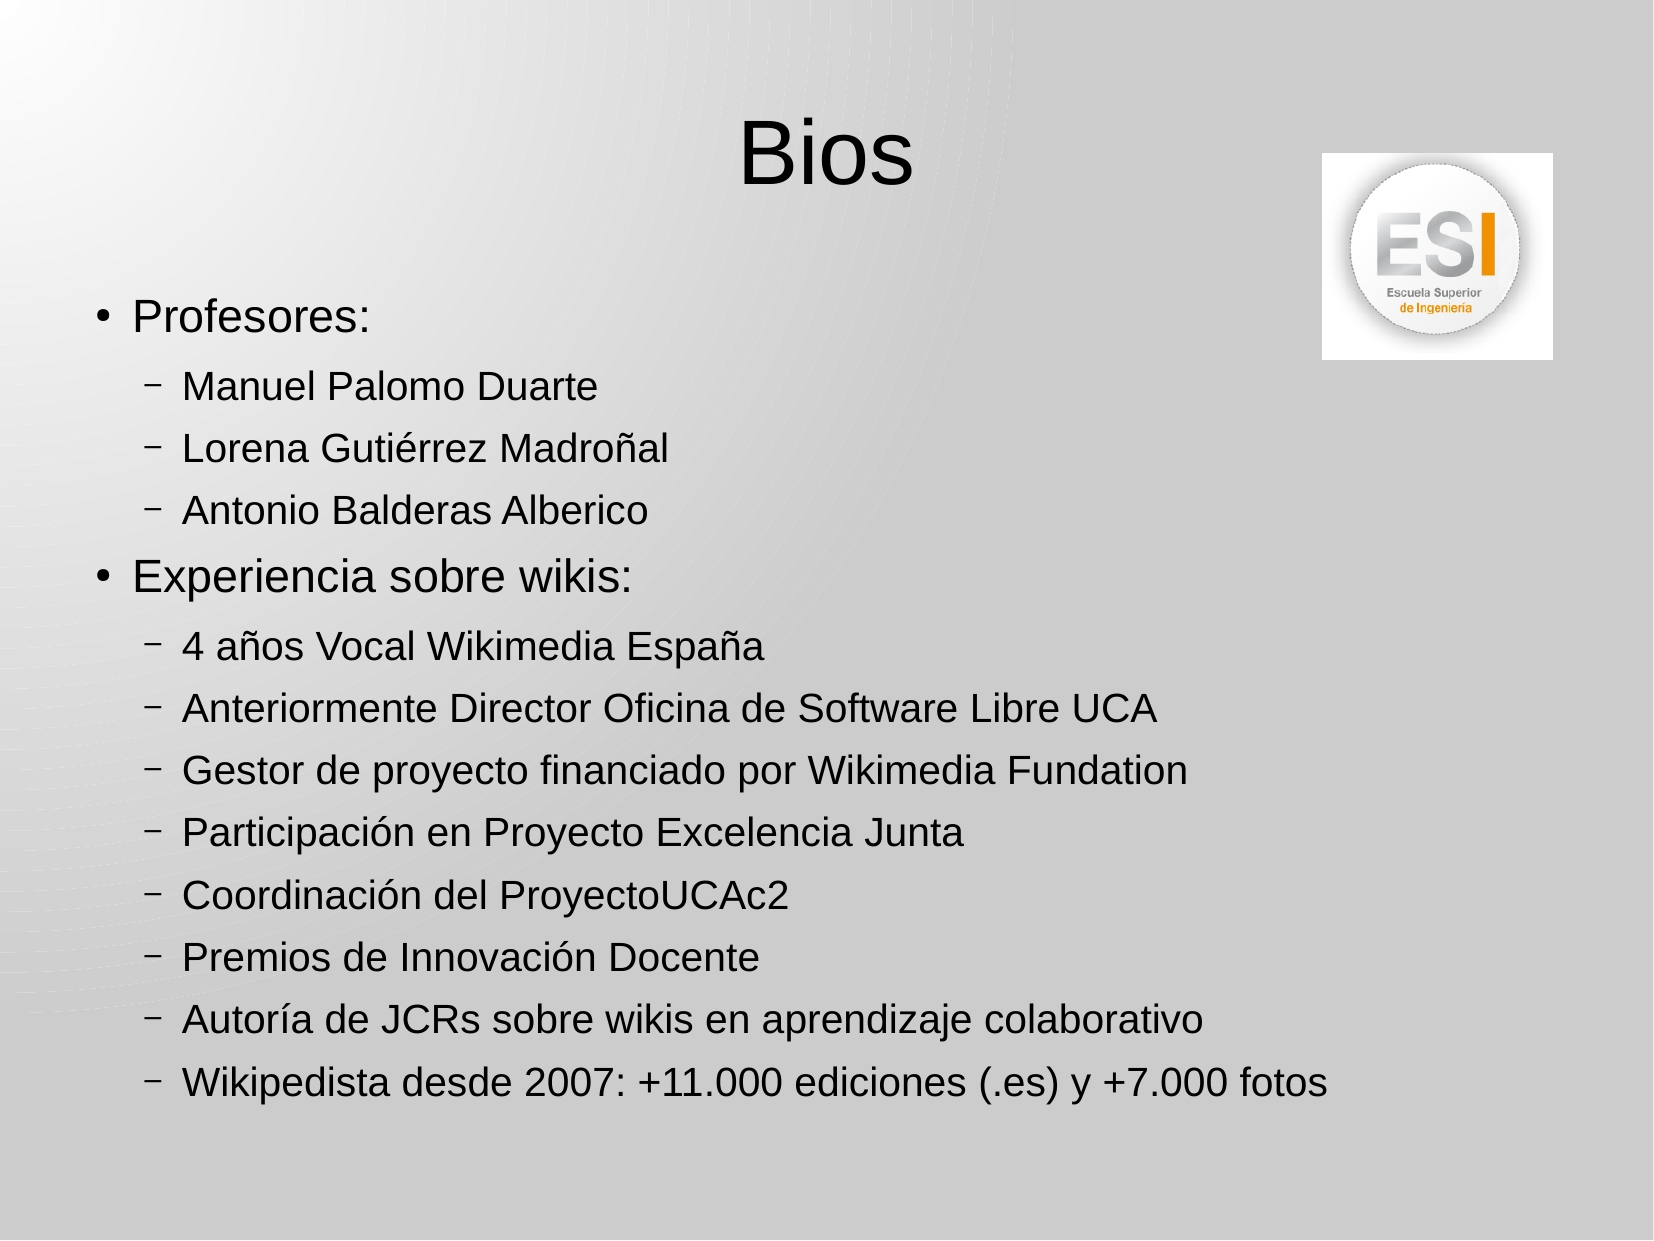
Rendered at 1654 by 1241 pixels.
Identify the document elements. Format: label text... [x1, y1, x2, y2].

title Bios [82, 49, 1571, 257]
picture [1322, 153, 1553, 360]
list Profesores: Manuel Palomo Duarte Lorena Gutiérrez Madroñal Antonio Balderas Alberico Experiencia sobre wikis: 4 años Vocal Wikimedia España Anteriormente Director Oficina de Software Libre UCA Gestor de proyecto financiado por Wikimedia Fundation Participación en Proyecto Excelencia Junta Coordinación del ProyectoUCAc2 Premios de Innovación Docente Autoría de JCRs sobre wikis en aprendizaje colaborativo Wikipedista desde 2007: +11.000 ediciones (.es) y +7.000 fotos [82, 290, 1538, 1109]
